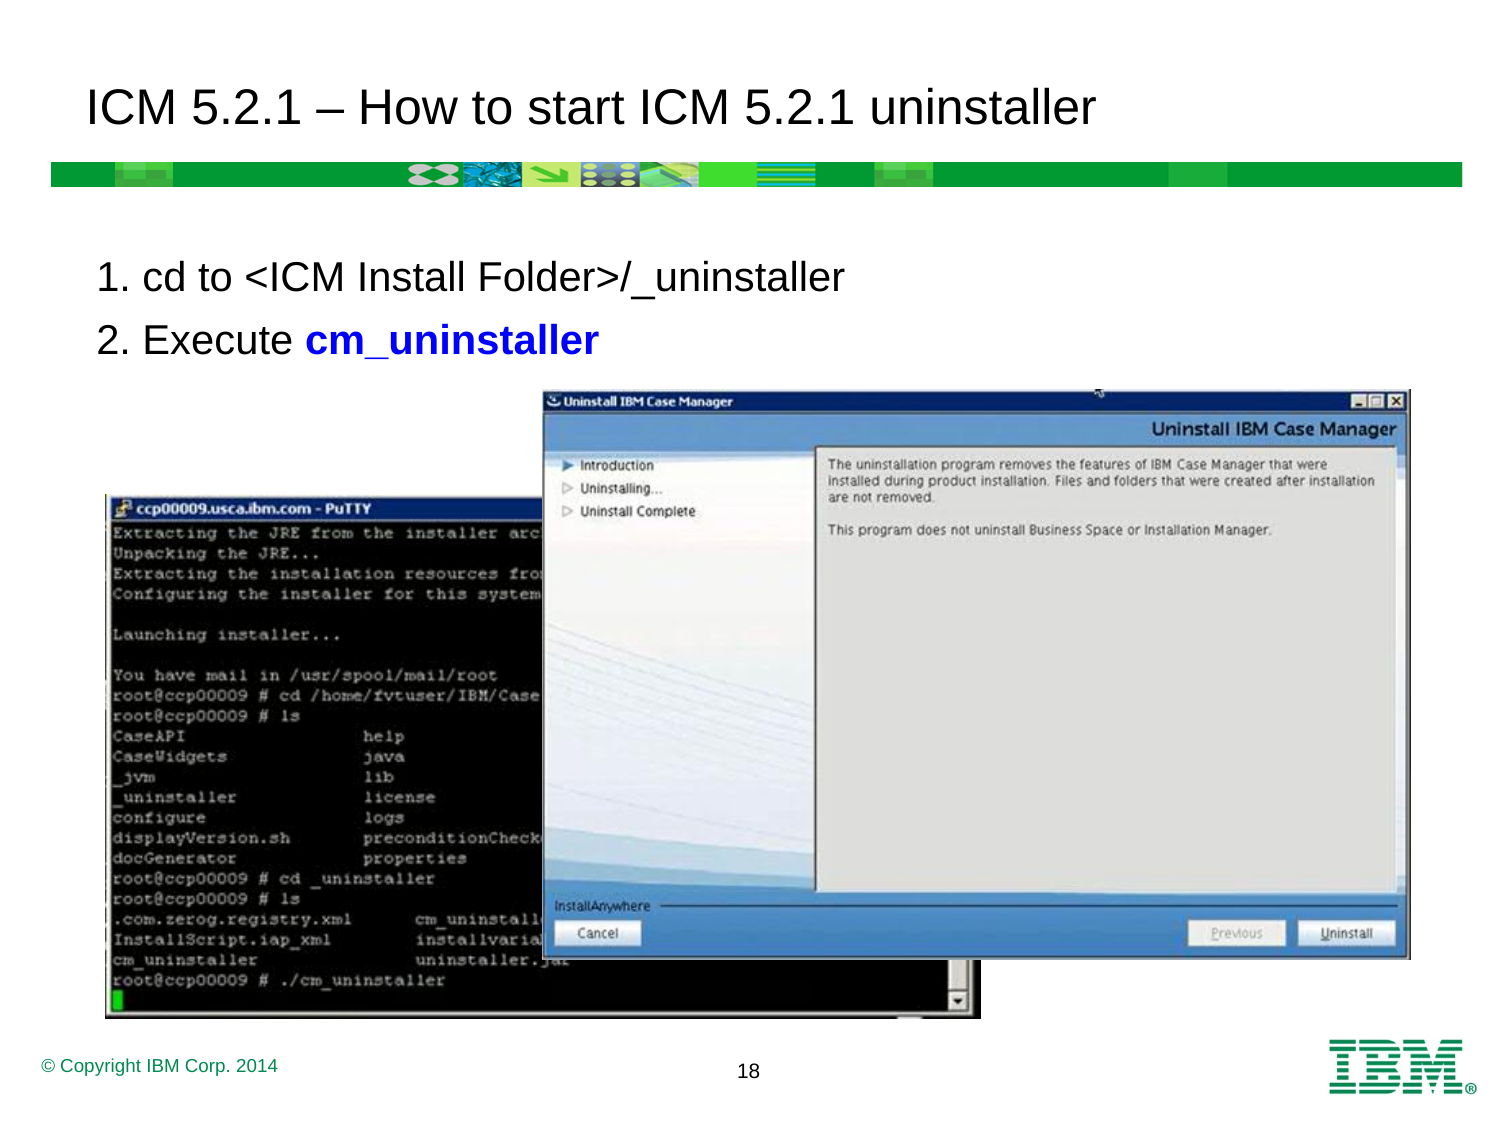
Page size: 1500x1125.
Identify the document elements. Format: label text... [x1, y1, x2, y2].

title ICM 5.2.1 – How to start ICM 5.2.1 uninstaller [53, 69, 1239, 144]
picture [50, 161, 1463, 189]
list 1. cd to <ICM Install Folder>/_uninstaller 2. Execute cm_uninstaller [24, 243, 1463, 1038]
picture [1327, 1037, 1479, 1096]
picture [105, 389, 1411, 1019]
